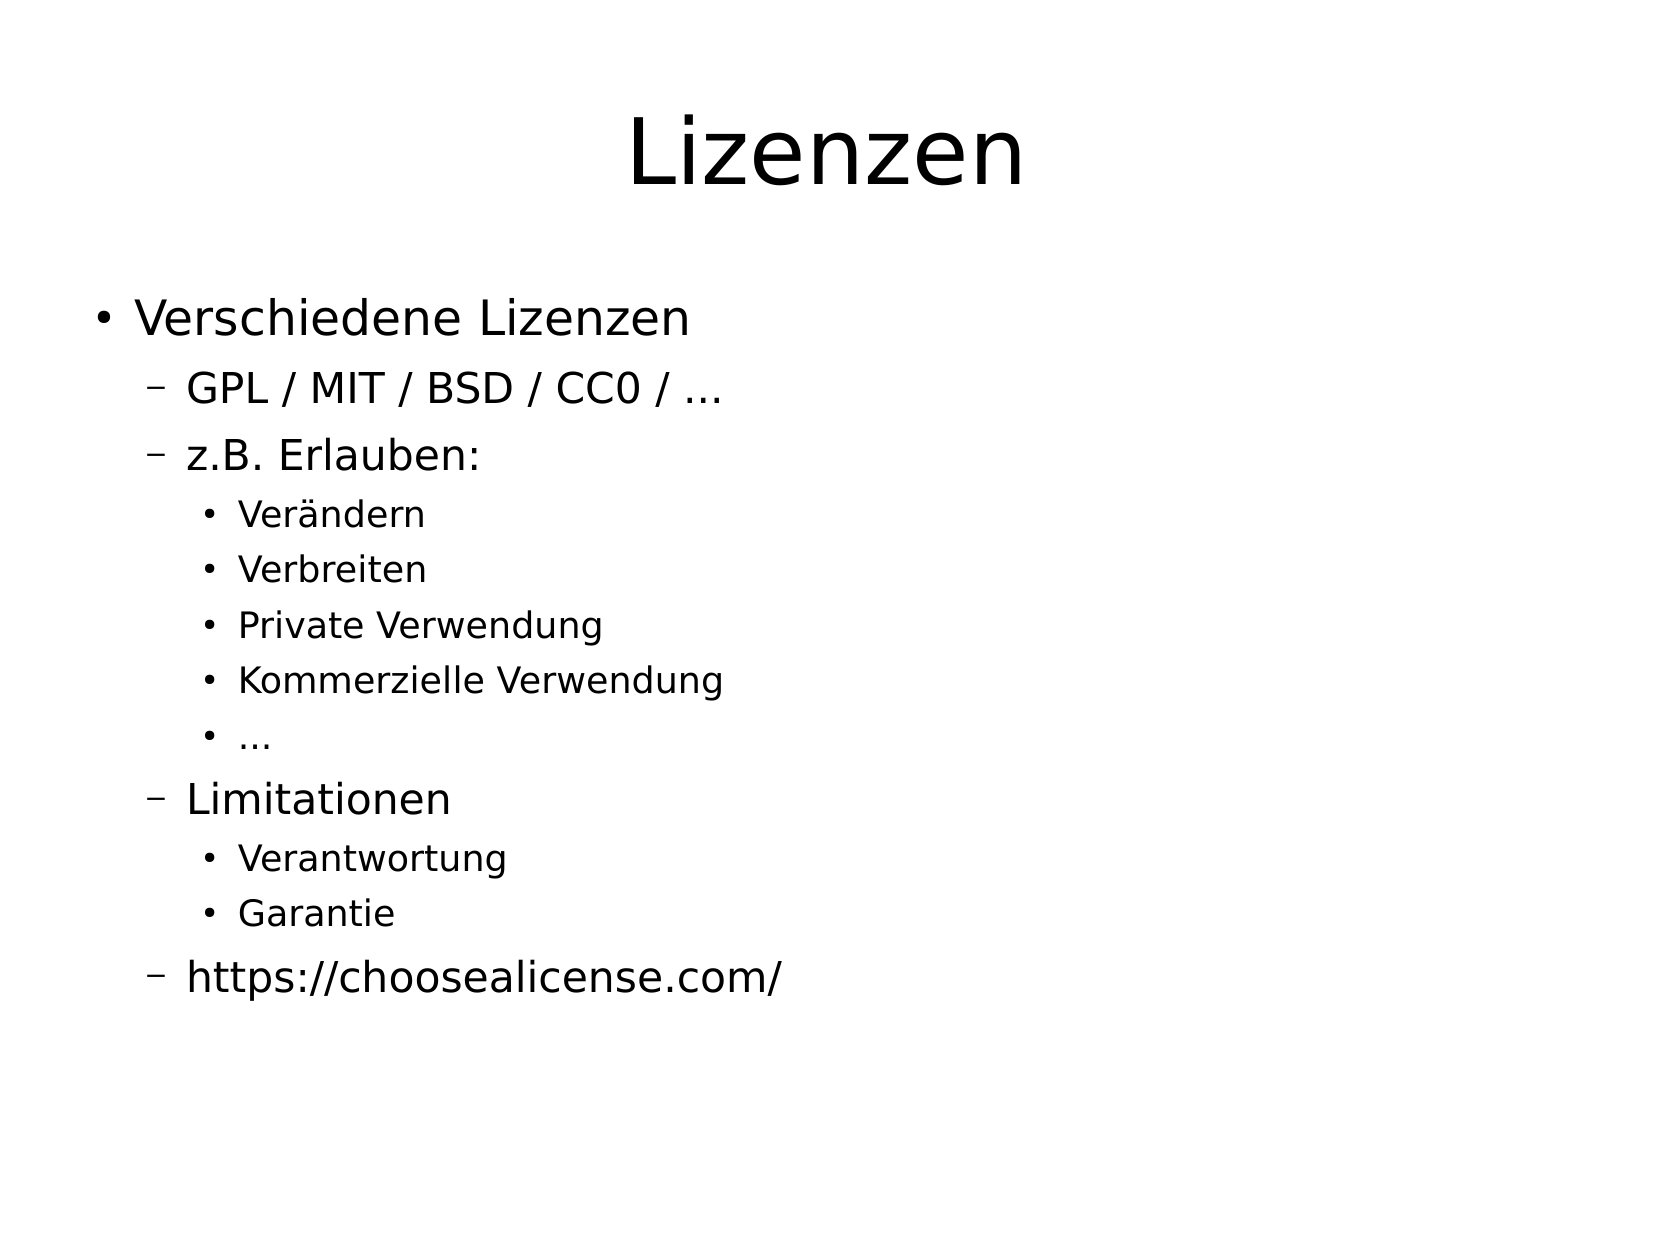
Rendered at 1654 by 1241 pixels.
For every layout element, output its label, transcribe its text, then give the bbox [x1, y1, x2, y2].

title Lizenzen [82, 49, 1571, 257]
list Verschiedene Lizenzen GPL / MIT / BSD / CC0 / ... z.B. Erlauben: Verändern Verbreiten Private Verwendung Kommerzielle Verwendung ... Limitationen Verantwortung Garantie https://choosealicense.com/ [82, 290, 1571, 1010]
